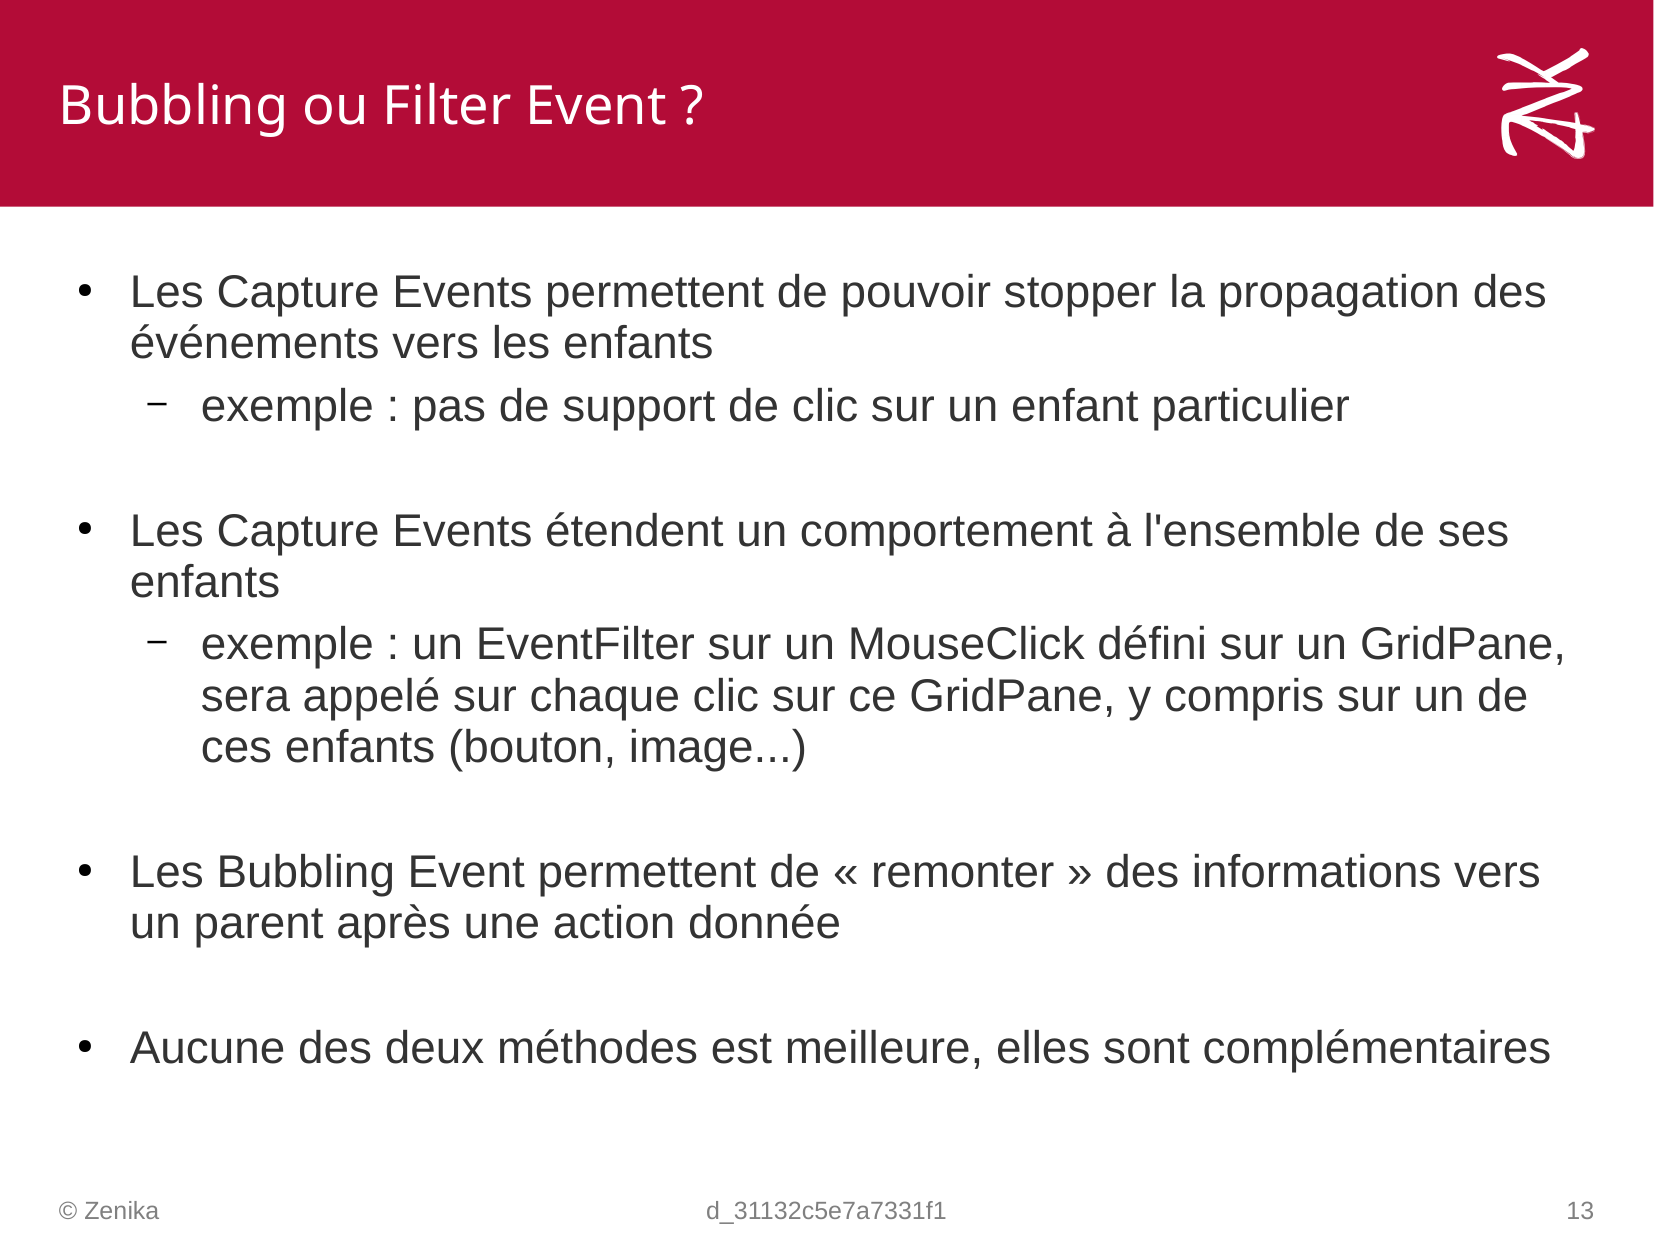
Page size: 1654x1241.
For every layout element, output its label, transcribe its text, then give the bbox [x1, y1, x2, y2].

list Les Capture Events permettent de pouvoir stopper la propagation des événements vers les enfants exemple : pas de support de clic sur un enfant particulier Les Capture Events étendent un comportement à l'ensemble de ses enfants exemple : un EventFilter sur un MouseClick défini sur un GridPane, sera appelé sur chaque clic sur ce GridPane, y compris sur un de ces enfants (bouton, image...) Les Bubbling Event permettent de « remonter » des informations vers un parent après une action donnée Aucune des deux méthodes est meilleure, elles sont complémentaires [59, 265, 1595, 1152]
title Bubbling ou Filter Event ? [59, 29, 1595, 178]
